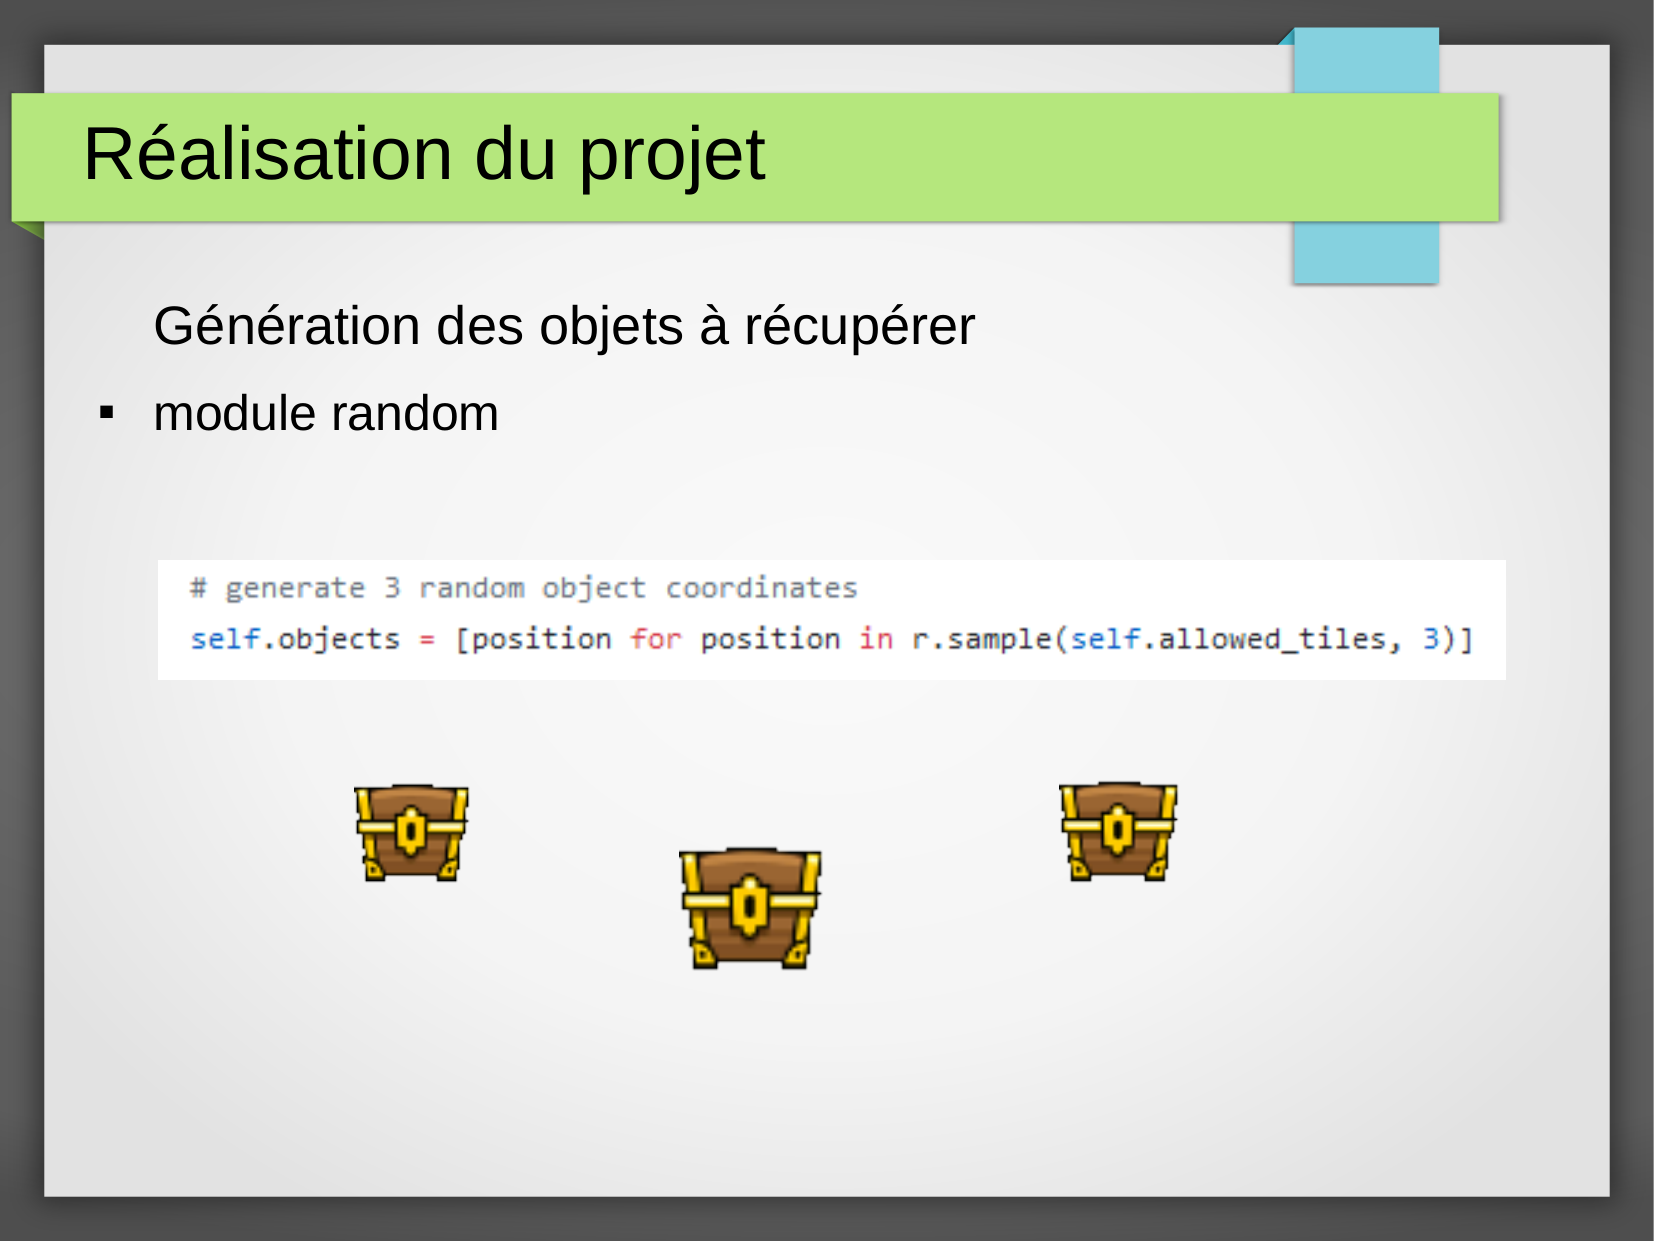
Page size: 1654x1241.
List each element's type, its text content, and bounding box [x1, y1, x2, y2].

title Réalisation du projet [82, 94, 1264, 213]
picture [0, 0, 1654, 1241]
list Génération des objets à récupérer module random [82, 295, 1571, 1015]
